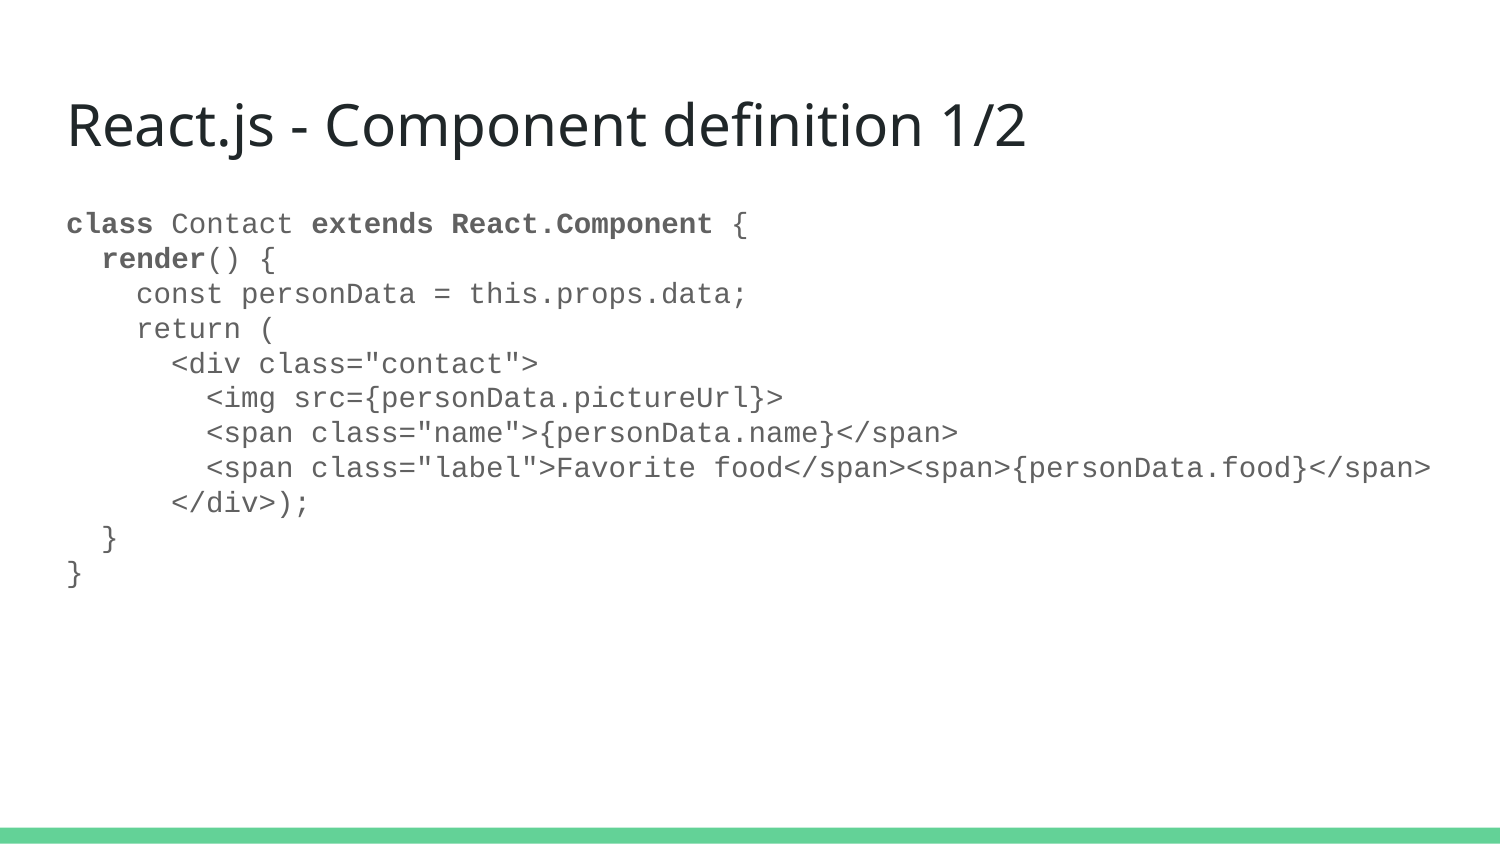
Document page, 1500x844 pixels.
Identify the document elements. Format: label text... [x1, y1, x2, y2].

title React.js - Component definition 1/2 [51, 72, 1449, 167]
list class Contact extends React.Component { render() { const personData = this.props.data; return ( <div class="contact"> <img src={personData.pictureUrl}> <span class="name">{personData.name}</span> <span class="label">Favorite food</span><span>{personData.food}</span> </div>); } } [51, 189, 1449, 750]
